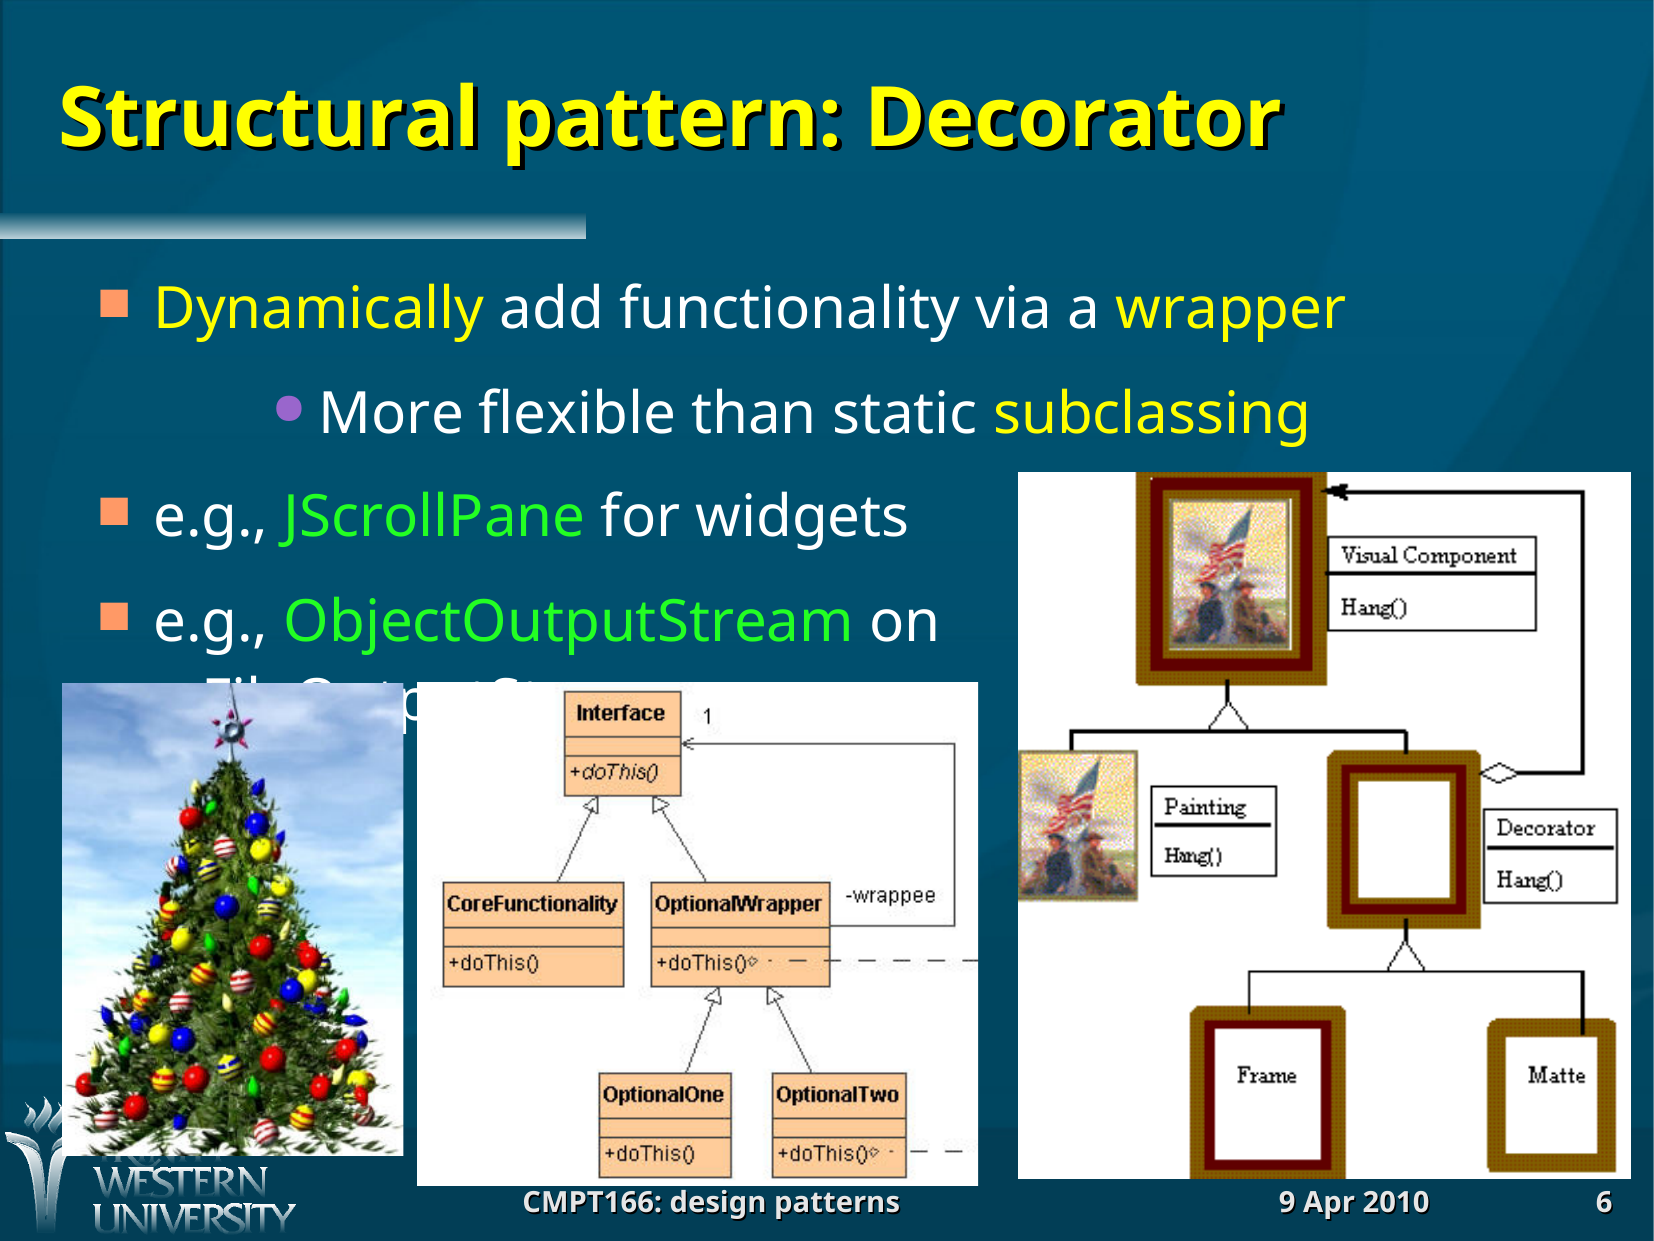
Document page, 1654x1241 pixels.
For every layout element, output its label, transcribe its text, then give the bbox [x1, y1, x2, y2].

list Dynamically add functionality via a wrapper More flexible than static subclassing e.g., JScrollPane for widgets e.g., ObjectOutputStream on a FileOutputStream [82, 266, 1571, 681]
picture [1019, 473, 1654, 1178]
title Structural pattern: Decorator [59, 27, 1548, 201]
picture [62, 682, 404, 1156]
picture [38, 1227, 54, 1232]
picture [417, 682, 978, 1185]
